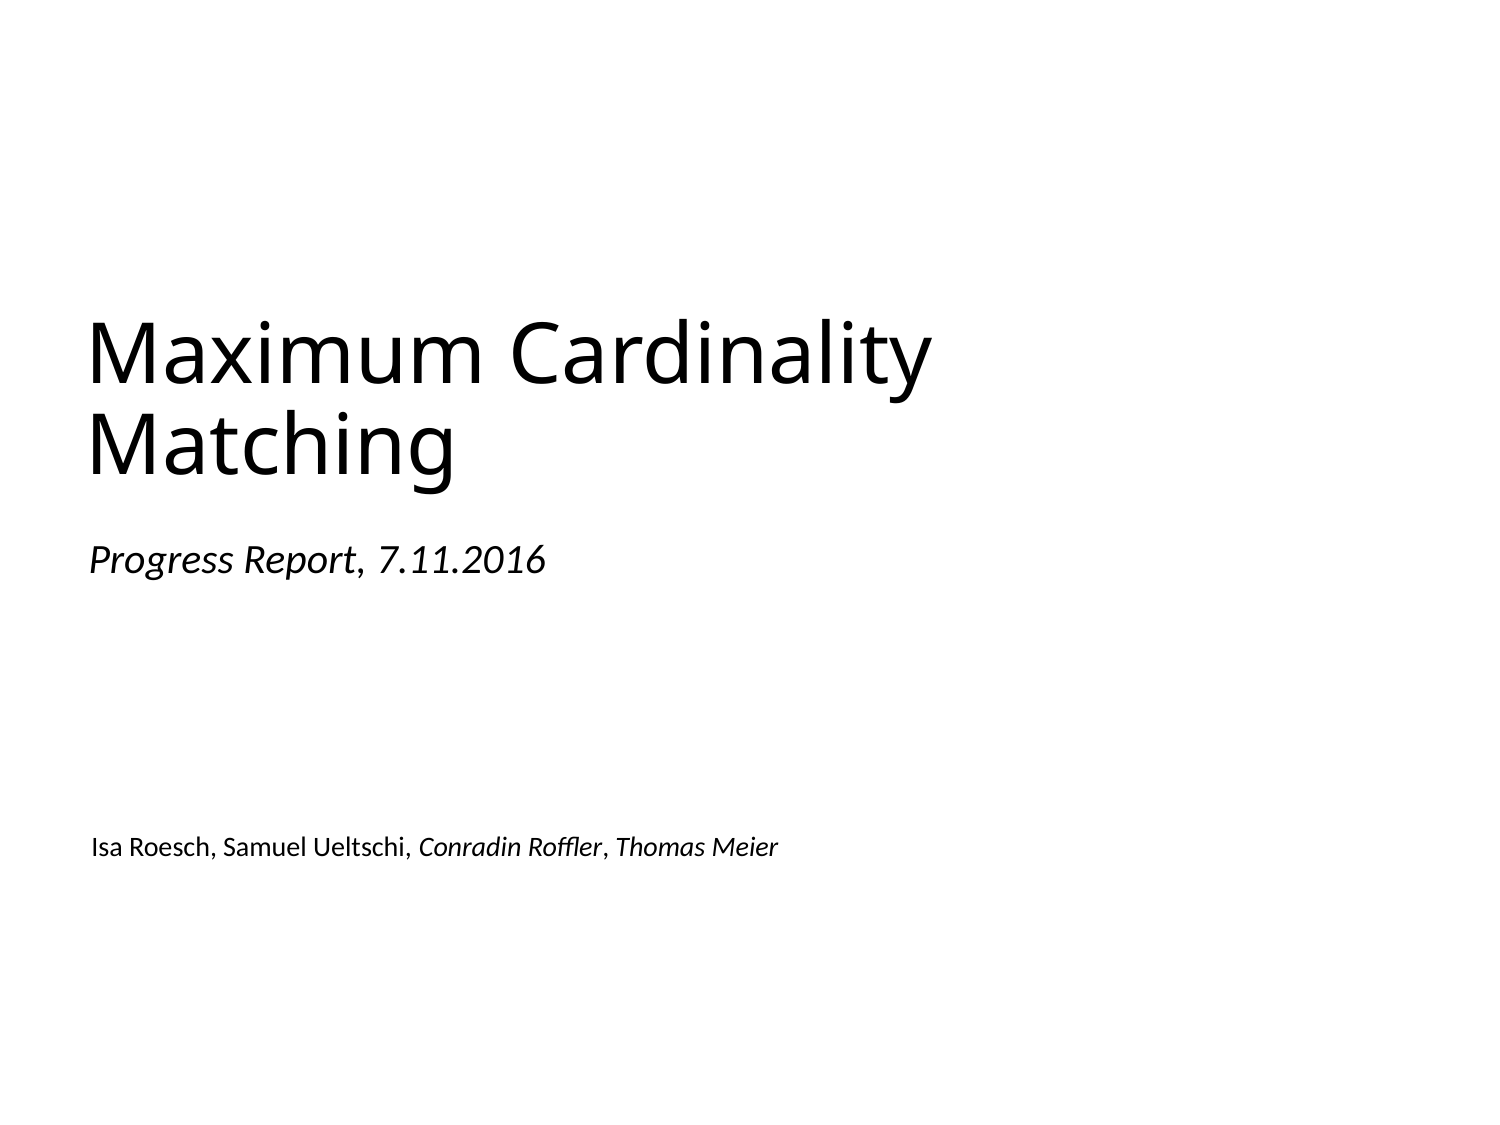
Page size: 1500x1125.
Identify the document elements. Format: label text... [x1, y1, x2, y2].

subtitle Progress Report, 7.11.2016 [73, 508, 1199, 712]
title Maximum Cardinality Matching [70, 207, 1196, 501]
text_box Isa Roesch, Samuel Ueltschi, Conradin Roffler, Thomas Meier [80, 827, 1206, 1031]
